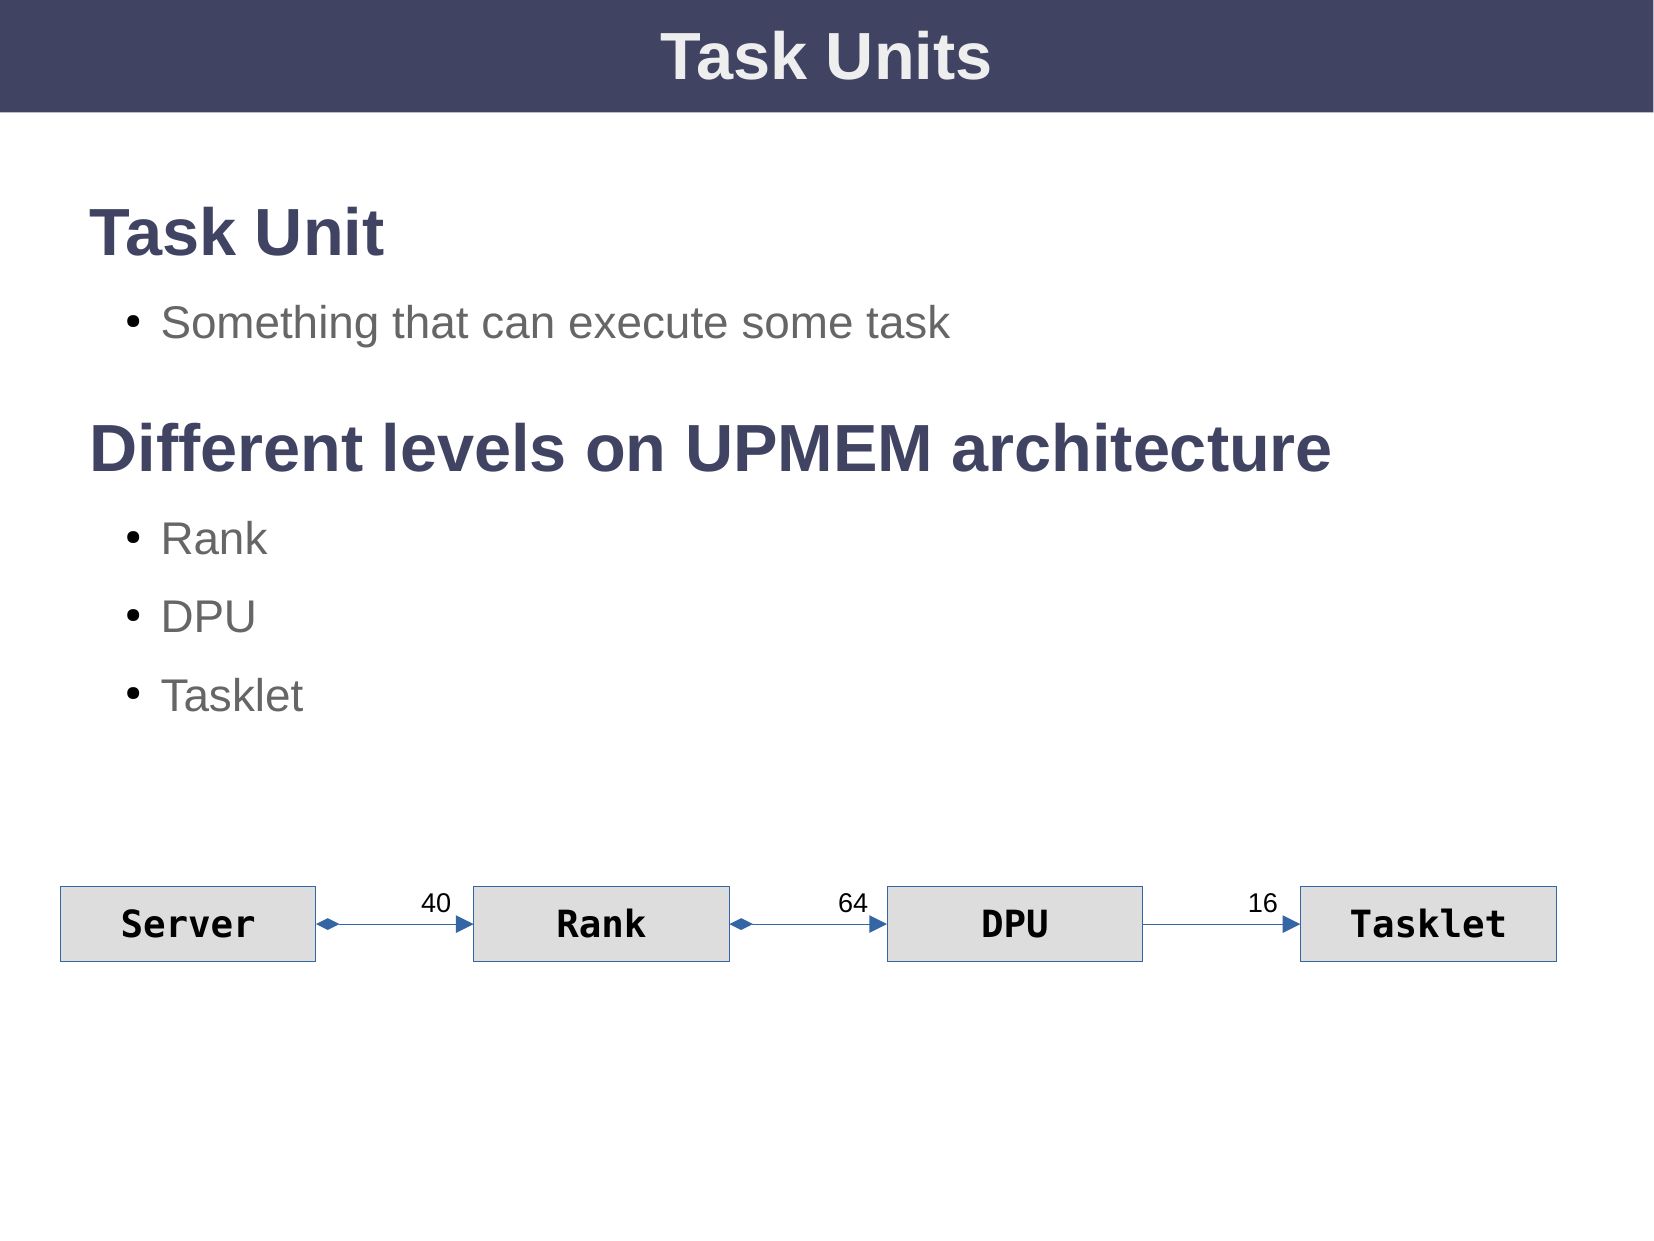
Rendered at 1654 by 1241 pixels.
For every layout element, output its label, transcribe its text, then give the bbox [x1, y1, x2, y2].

text_box Rank [473, 886, 730, 962]
text_box Tasklet [1300, 886, 1557, 962]
text_box Task Units [0, 0, 1654, 113]
text_box Task Unit Something that can execute some task Different levels on UPMEM architecture Rank DPU Tasklet [75, 187, 1613, 798]
text_box Server [60, 886, 316, 962]
text_box DPU [887, 886, 1143, 962]
